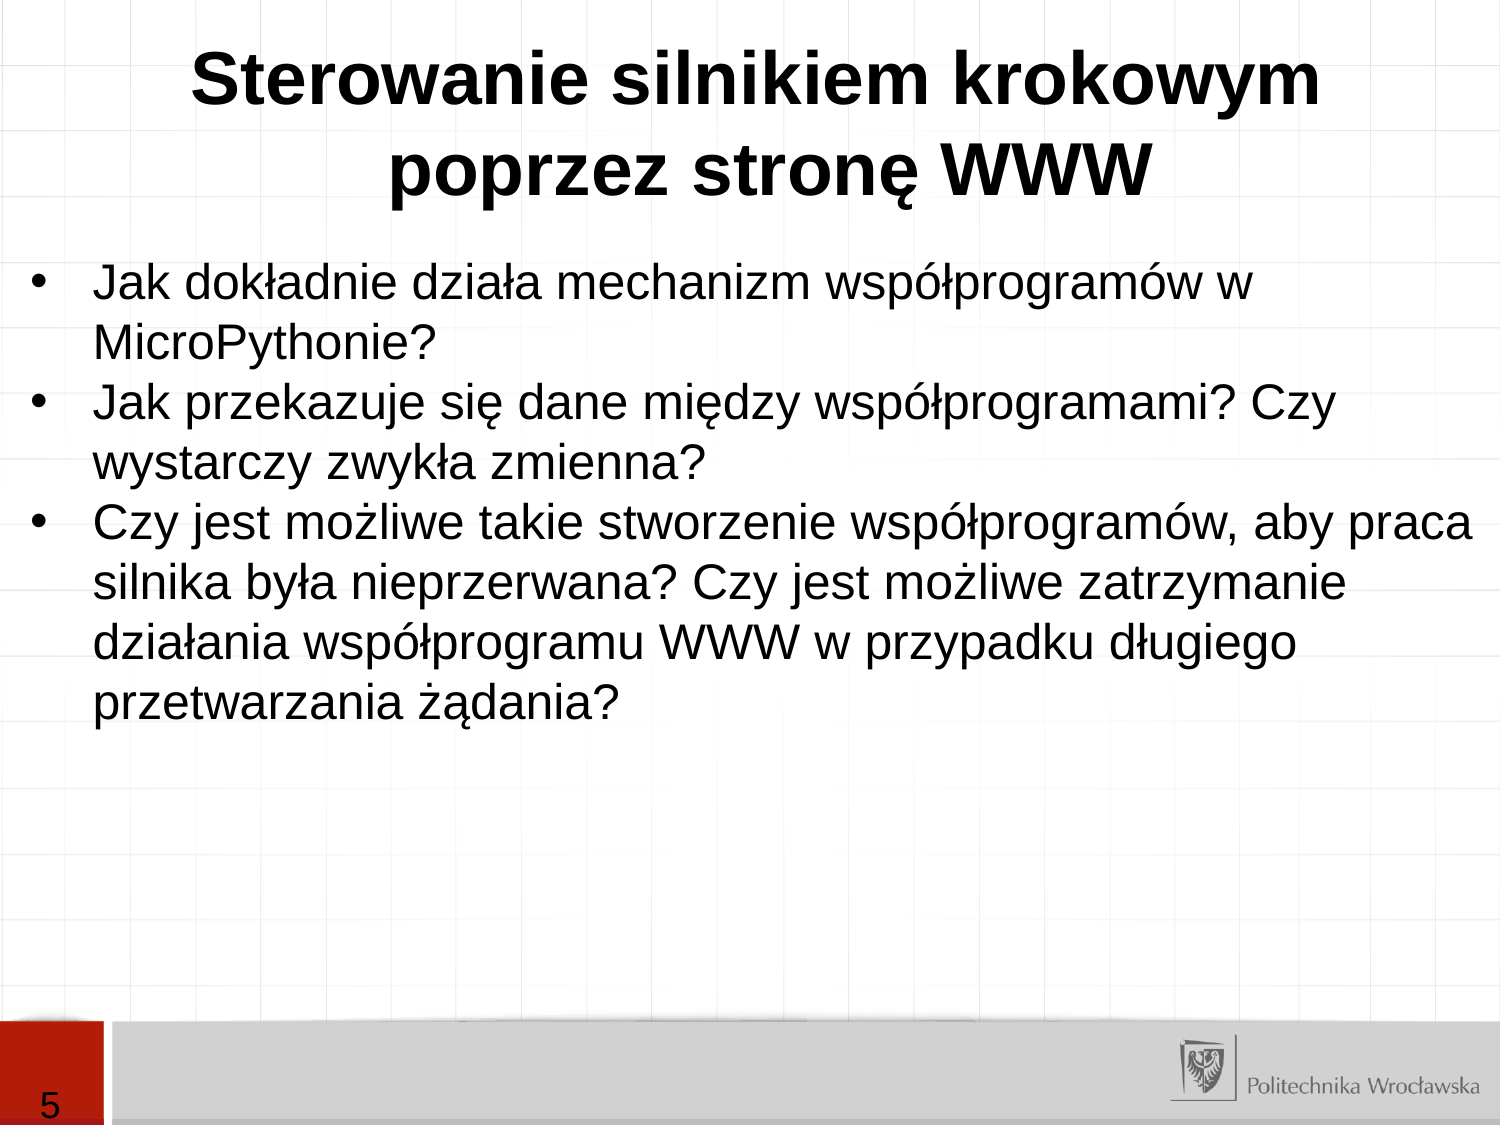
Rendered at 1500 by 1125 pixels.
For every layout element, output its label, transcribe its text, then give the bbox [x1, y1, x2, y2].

picture [0, 0, 1500, 1125]
list Jak dokładnie działa mechanizm współprogramów w MicroPythonie? Jak przekazuje się dane między współprogramami? Czy wystarczy zwykła zmienna? Czy jest możliwe takie stworzenie współprogramów, aby praca silnika była nieprzerwana? Czy jest możliwe zatrzymanie działania współprogramu WWW w przypadku długiego przetwarzania żądania? [17, 242, 1480, 1000]
list Sterowanie silnikiem krokowym poprzez stronę WWW [19, 20, 1481, 220]
